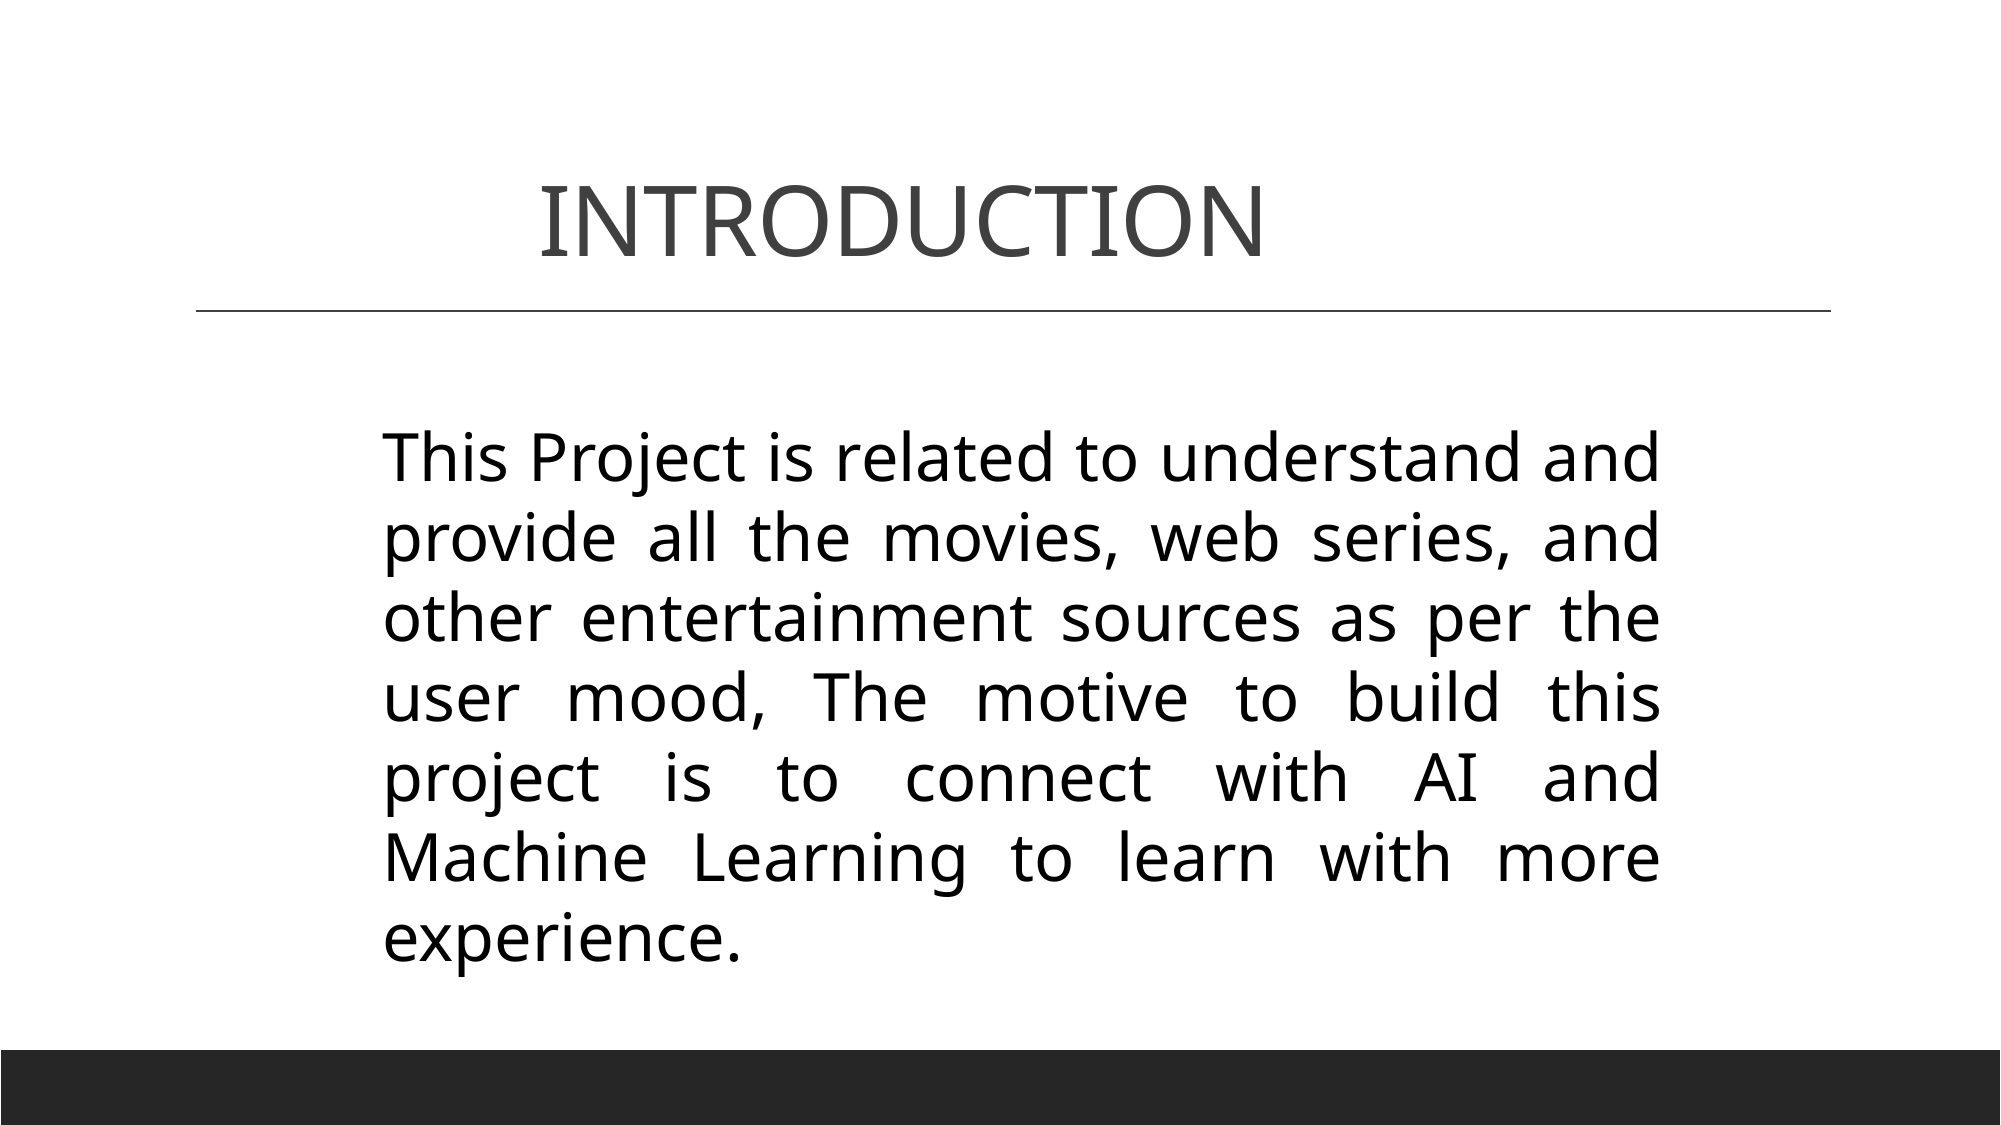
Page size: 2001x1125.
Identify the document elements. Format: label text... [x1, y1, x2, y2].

title INTRODUCTION [180, 47, 1831, 286]
text_box This Project is related to understand and provide all the movies, web series, and other entertainment sources as per the user mood, The motive to build this project is to connect with AI and Machine Learning to learn with more experience. [367, 407, 1680, 907]
